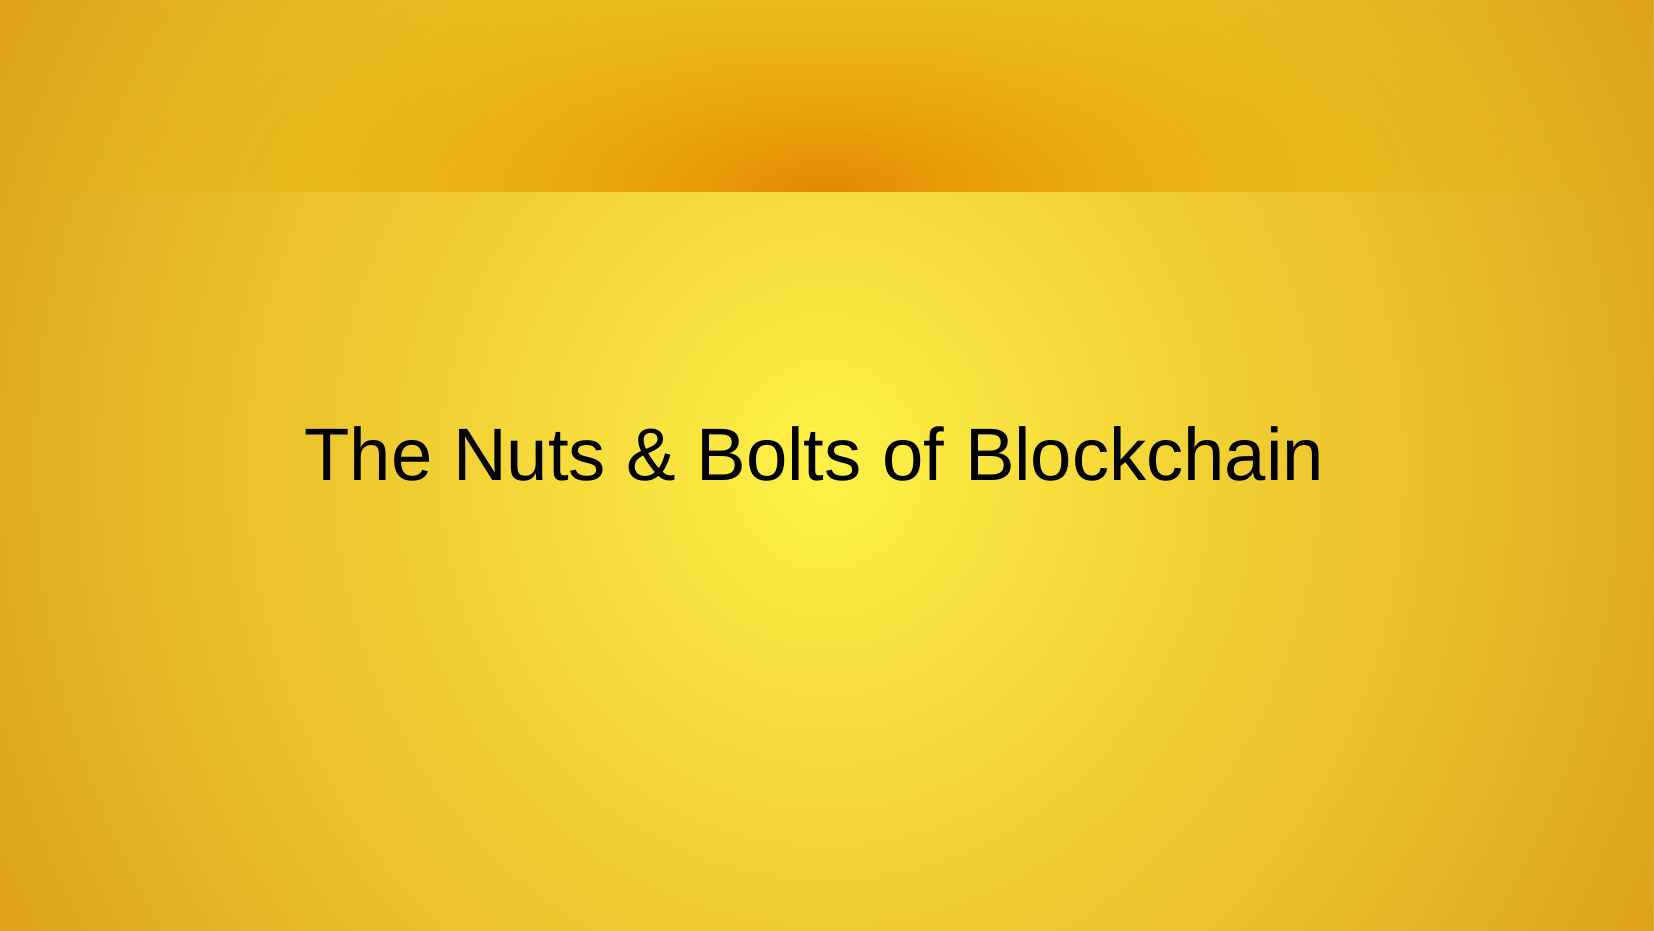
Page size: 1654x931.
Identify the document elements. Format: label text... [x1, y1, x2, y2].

title The Nuts & Bolts of Blockchain [70, 377, 1560, 532]
